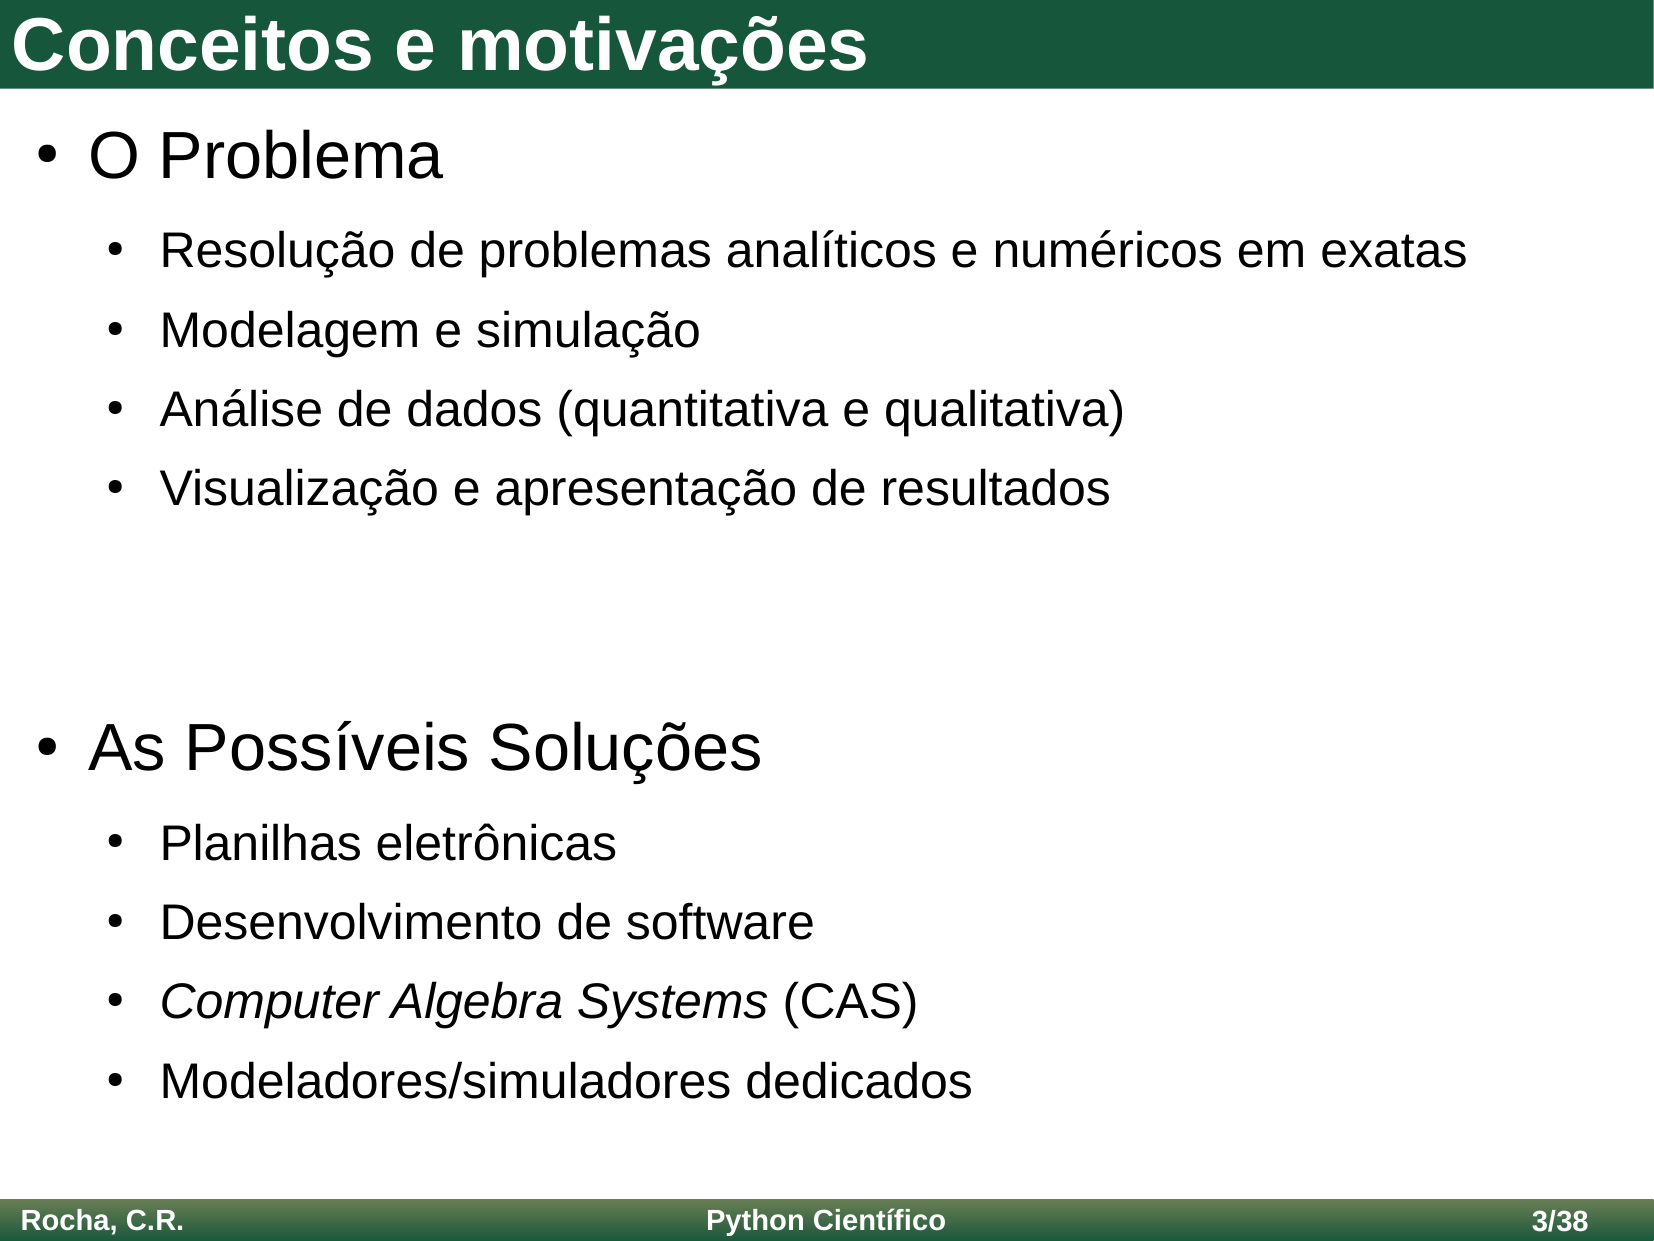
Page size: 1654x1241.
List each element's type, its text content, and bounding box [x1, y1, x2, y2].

title Conceitos e motivações [11, 0, 1625, 89]
list O Problema Resolução de problemas analíticos e numéricos em exatas Modelagem e simulação Análise de dados (quantitativa e qualitativa) Visualização e apresentação de resultados As Possíveis Soluções Planilhas eletrônicas Desenvolvimento de software Computer Algebra Systems (CAS) Modeladores/simuladores dedicados [17, 118, 1625, 1152]
